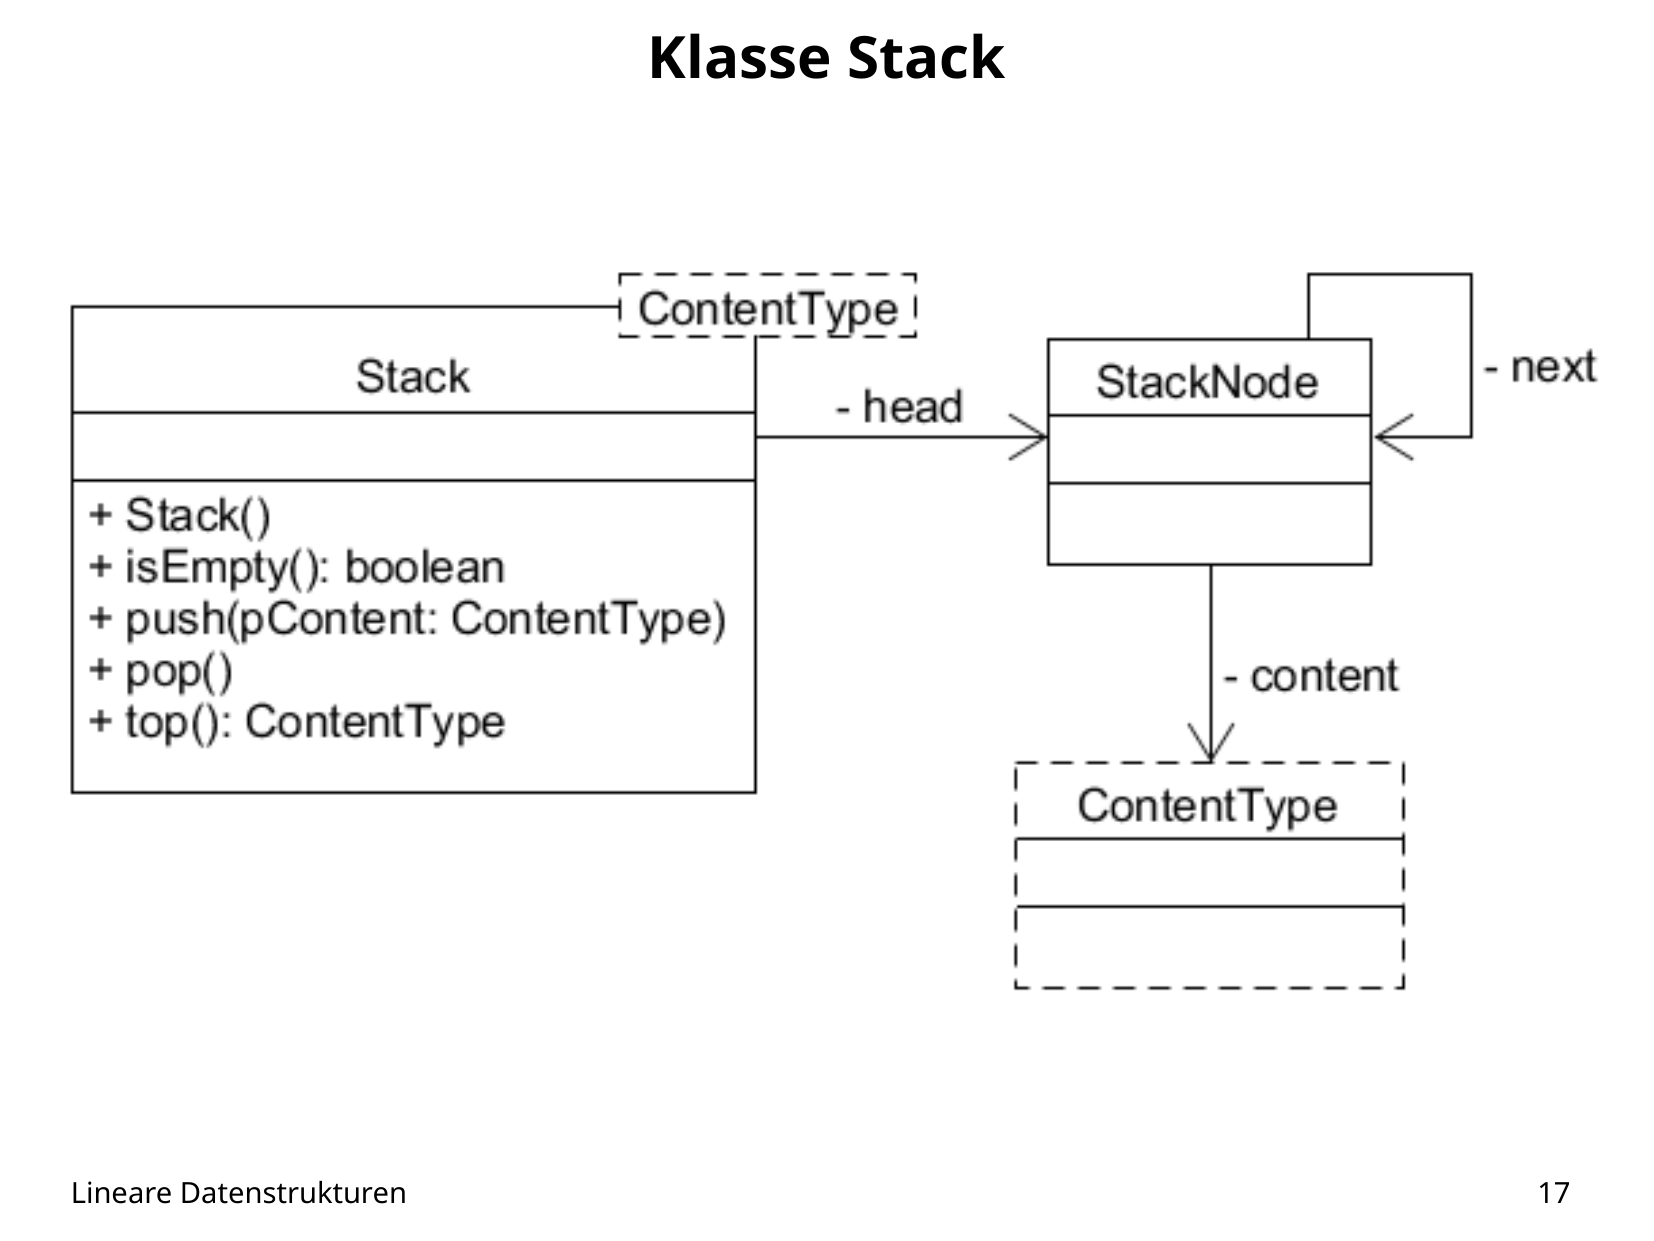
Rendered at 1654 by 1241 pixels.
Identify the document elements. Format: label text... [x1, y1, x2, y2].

picture [69, 271, 1601, 993]
title Klasse Stack [0, 5, 1654, 107]
